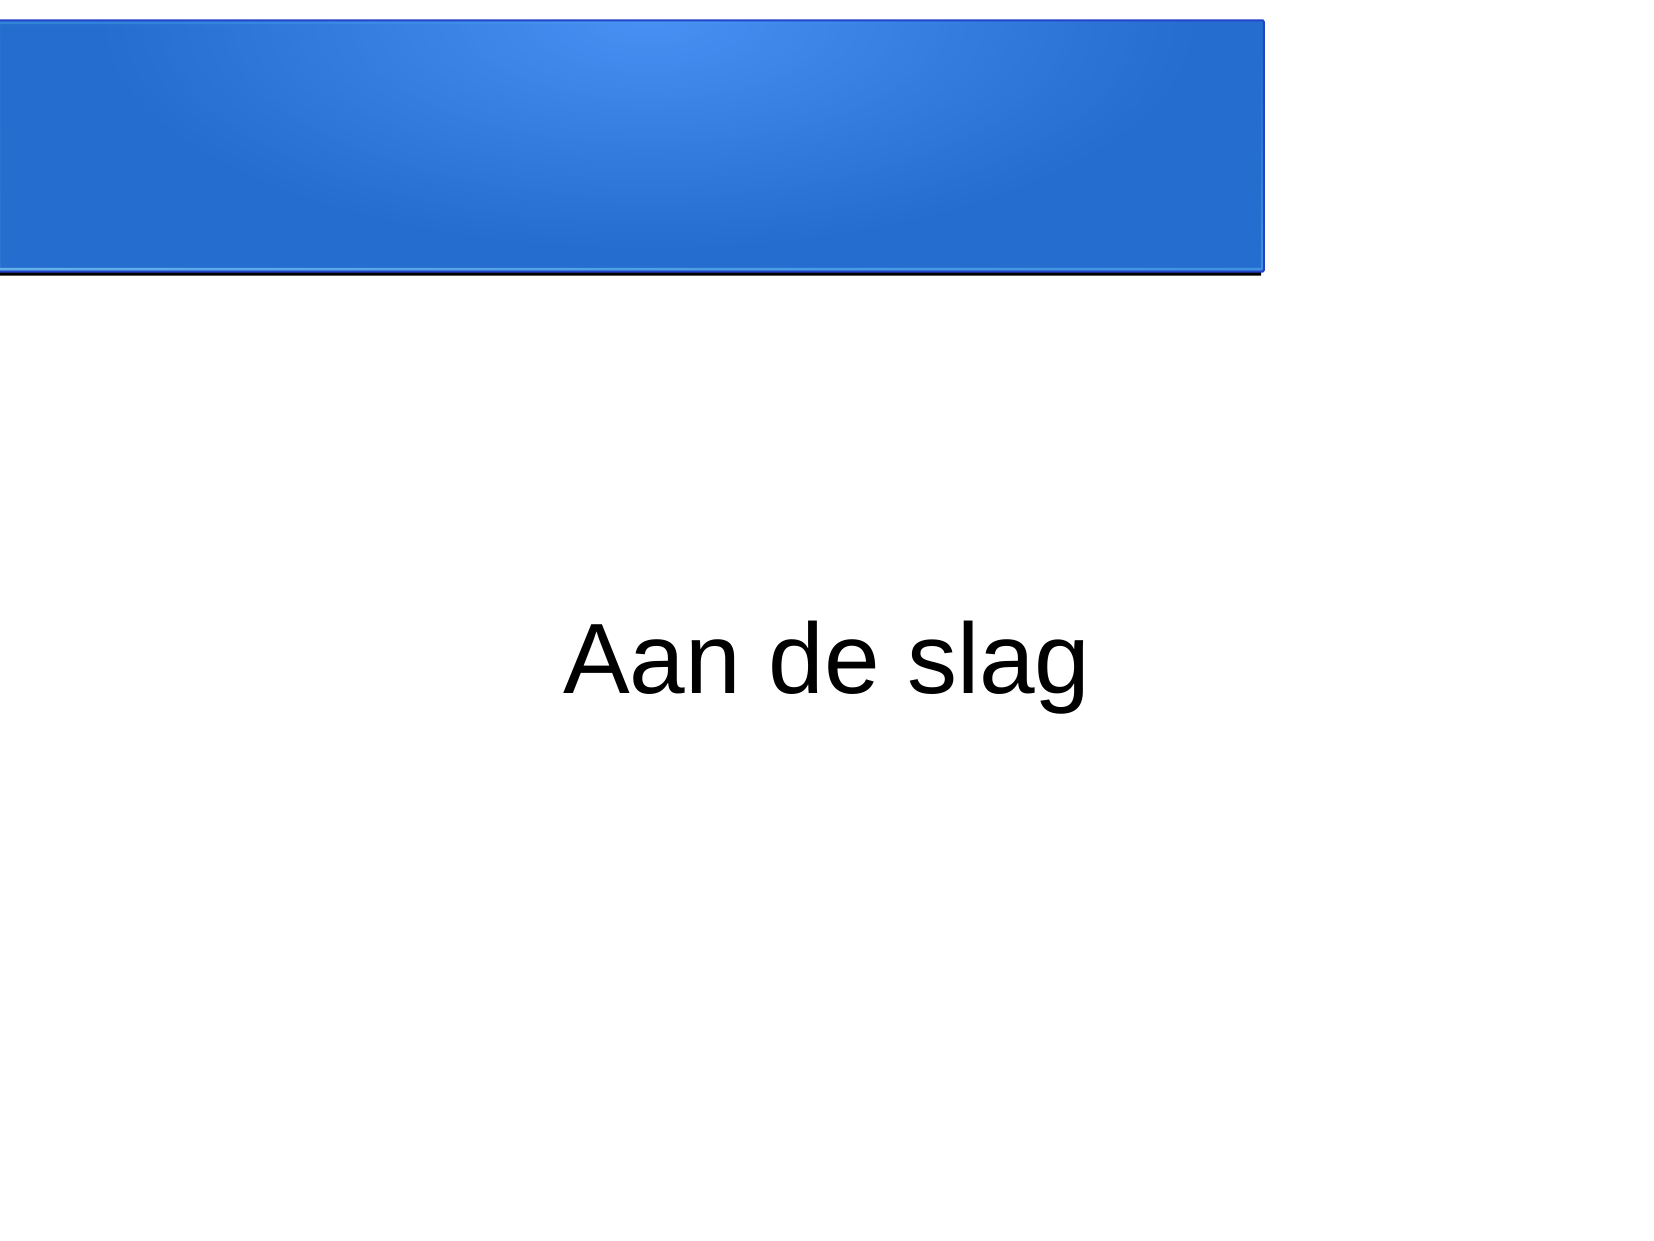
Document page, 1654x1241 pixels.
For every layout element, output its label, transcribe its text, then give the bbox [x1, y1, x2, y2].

subtitle Aan de slag [82, 299, 1571, 1019]
